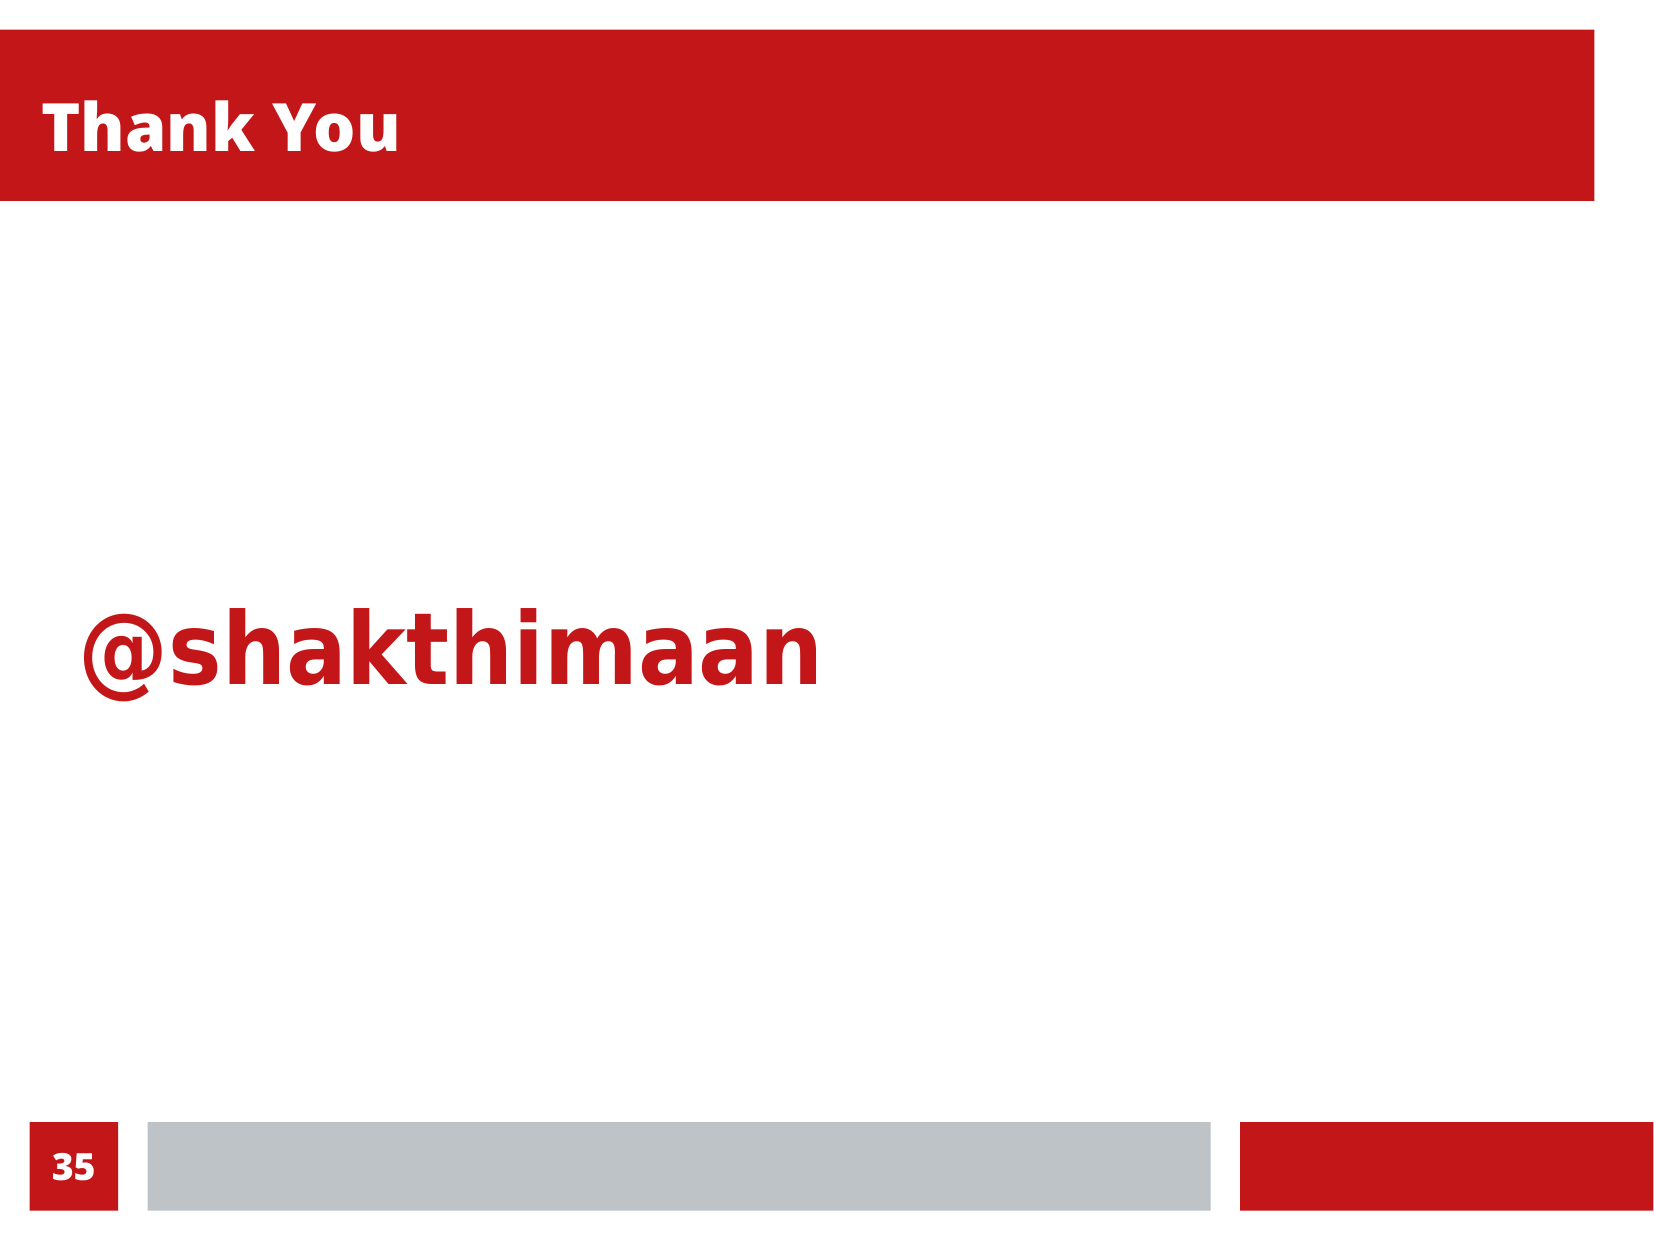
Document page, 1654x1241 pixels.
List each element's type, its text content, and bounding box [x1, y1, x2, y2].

text_box @shakthimaan [31, 584, 839, 739]
title Thank You [41, 53, 1577, 172]
